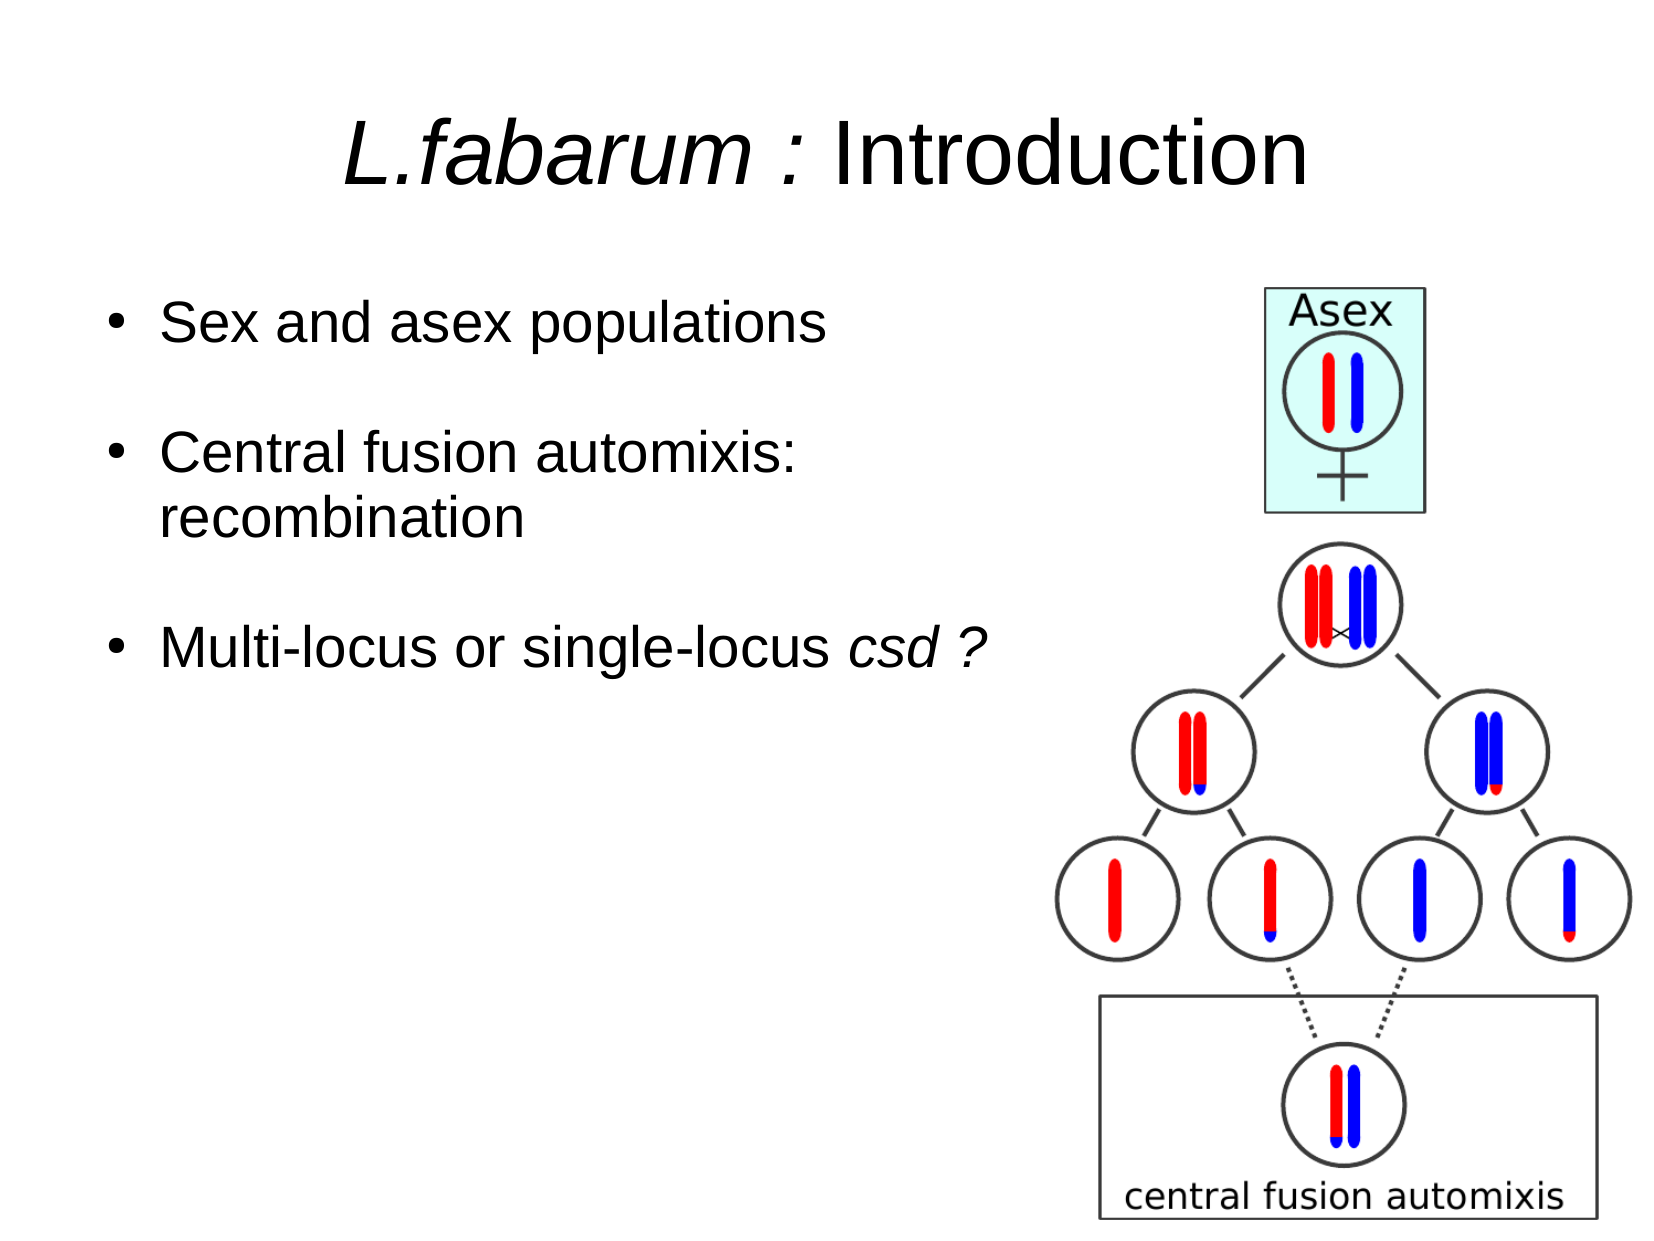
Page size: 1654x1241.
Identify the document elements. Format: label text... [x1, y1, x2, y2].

title L.fabarum : Introduction [82, 49, 1571, 257]
list Sex and asex populations Central fusion automixis: recombination Multi-locus or single-locus csd ? [88, 290, 1031, 1010]
picture [1031, 265, 1654, 1241]
